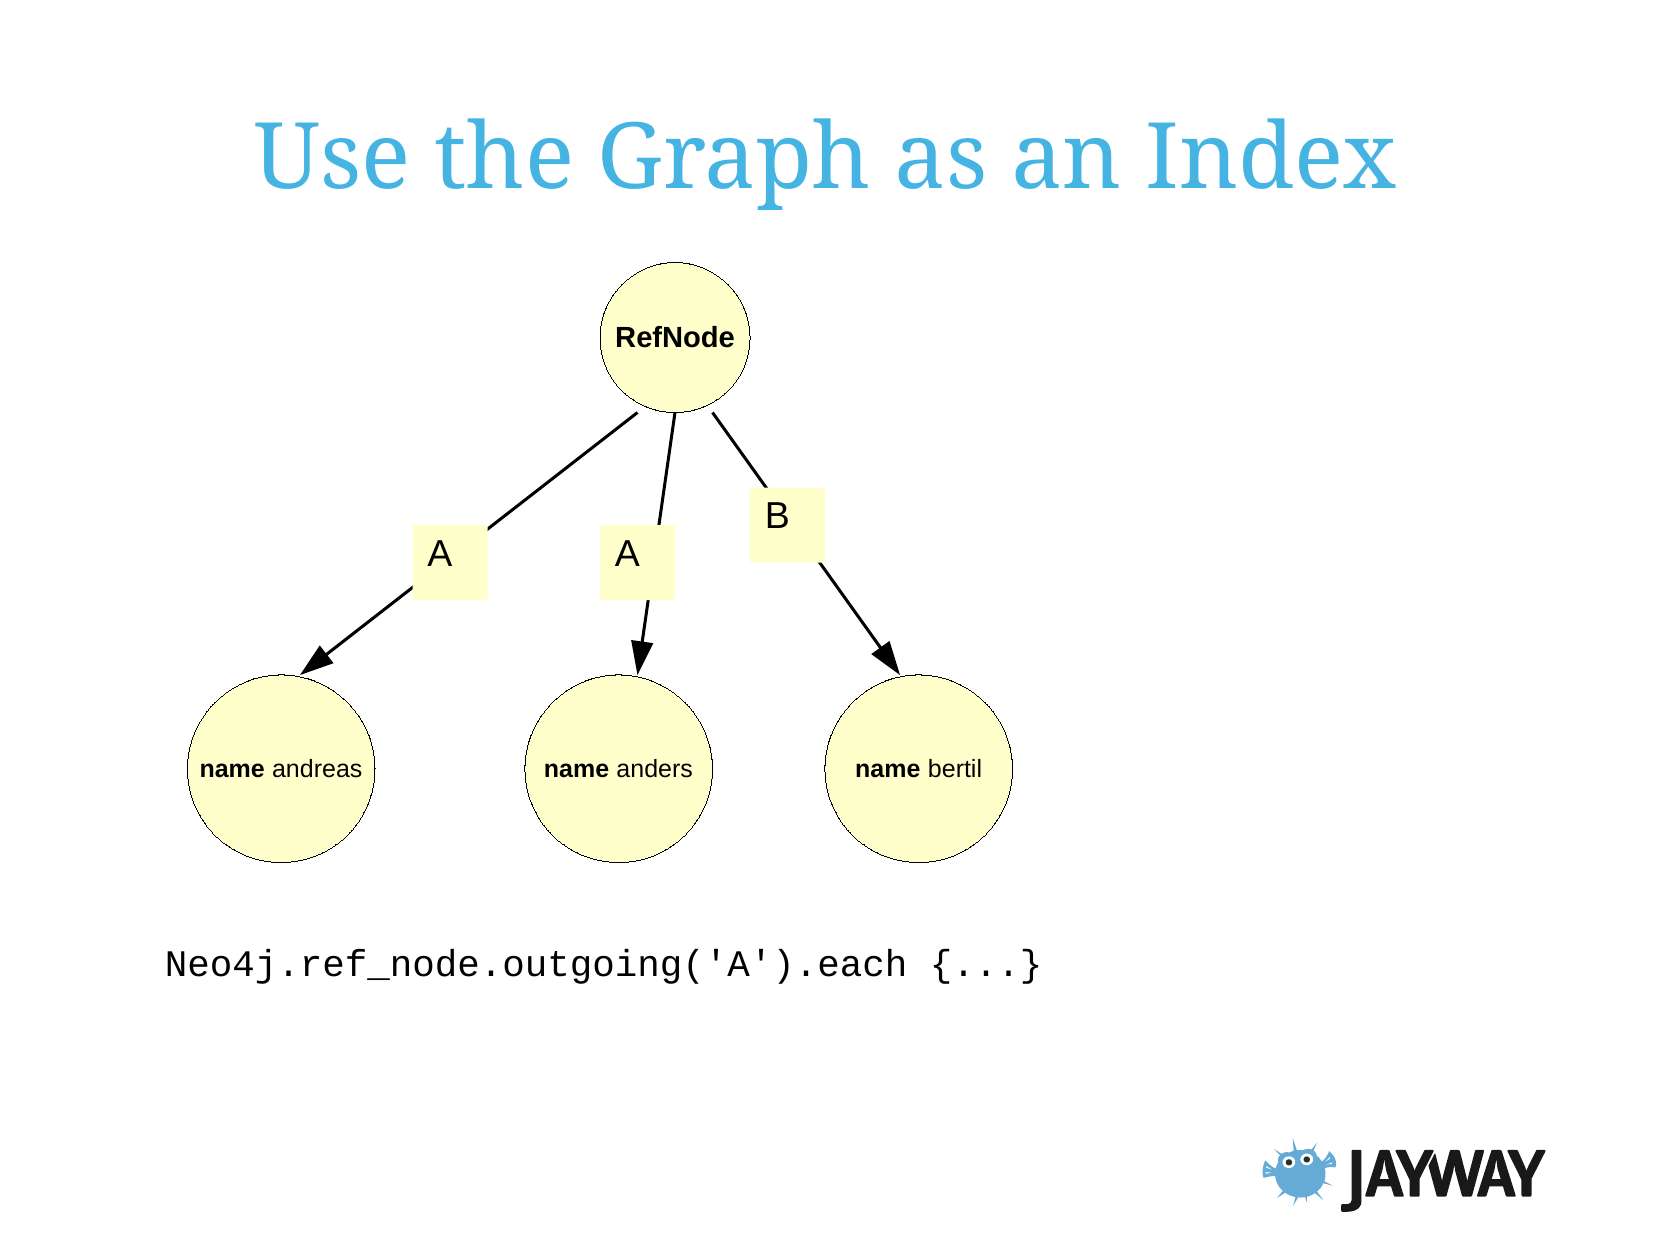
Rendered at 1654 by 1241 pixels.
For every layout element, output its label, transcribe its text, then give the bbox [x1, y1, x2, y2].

text_box A [412, 525, 488, 601]
text_box name bertil [824, 674, 1013, 863]
text_box RefNode [600, 262, 751, 413]
text_box Neo4j.ref_node.outgoing('A').each {...} [150, 937, 1388, 995]
text_box B [750, 487, 826, 563]
text_box A [600, 525, 676, 601]
text_box name andreas [187, 674, 376, 863]
text_box name anders [524, 674, 713, 863]
title Use the Graph as an Index [82, 49, 1571, 257]
